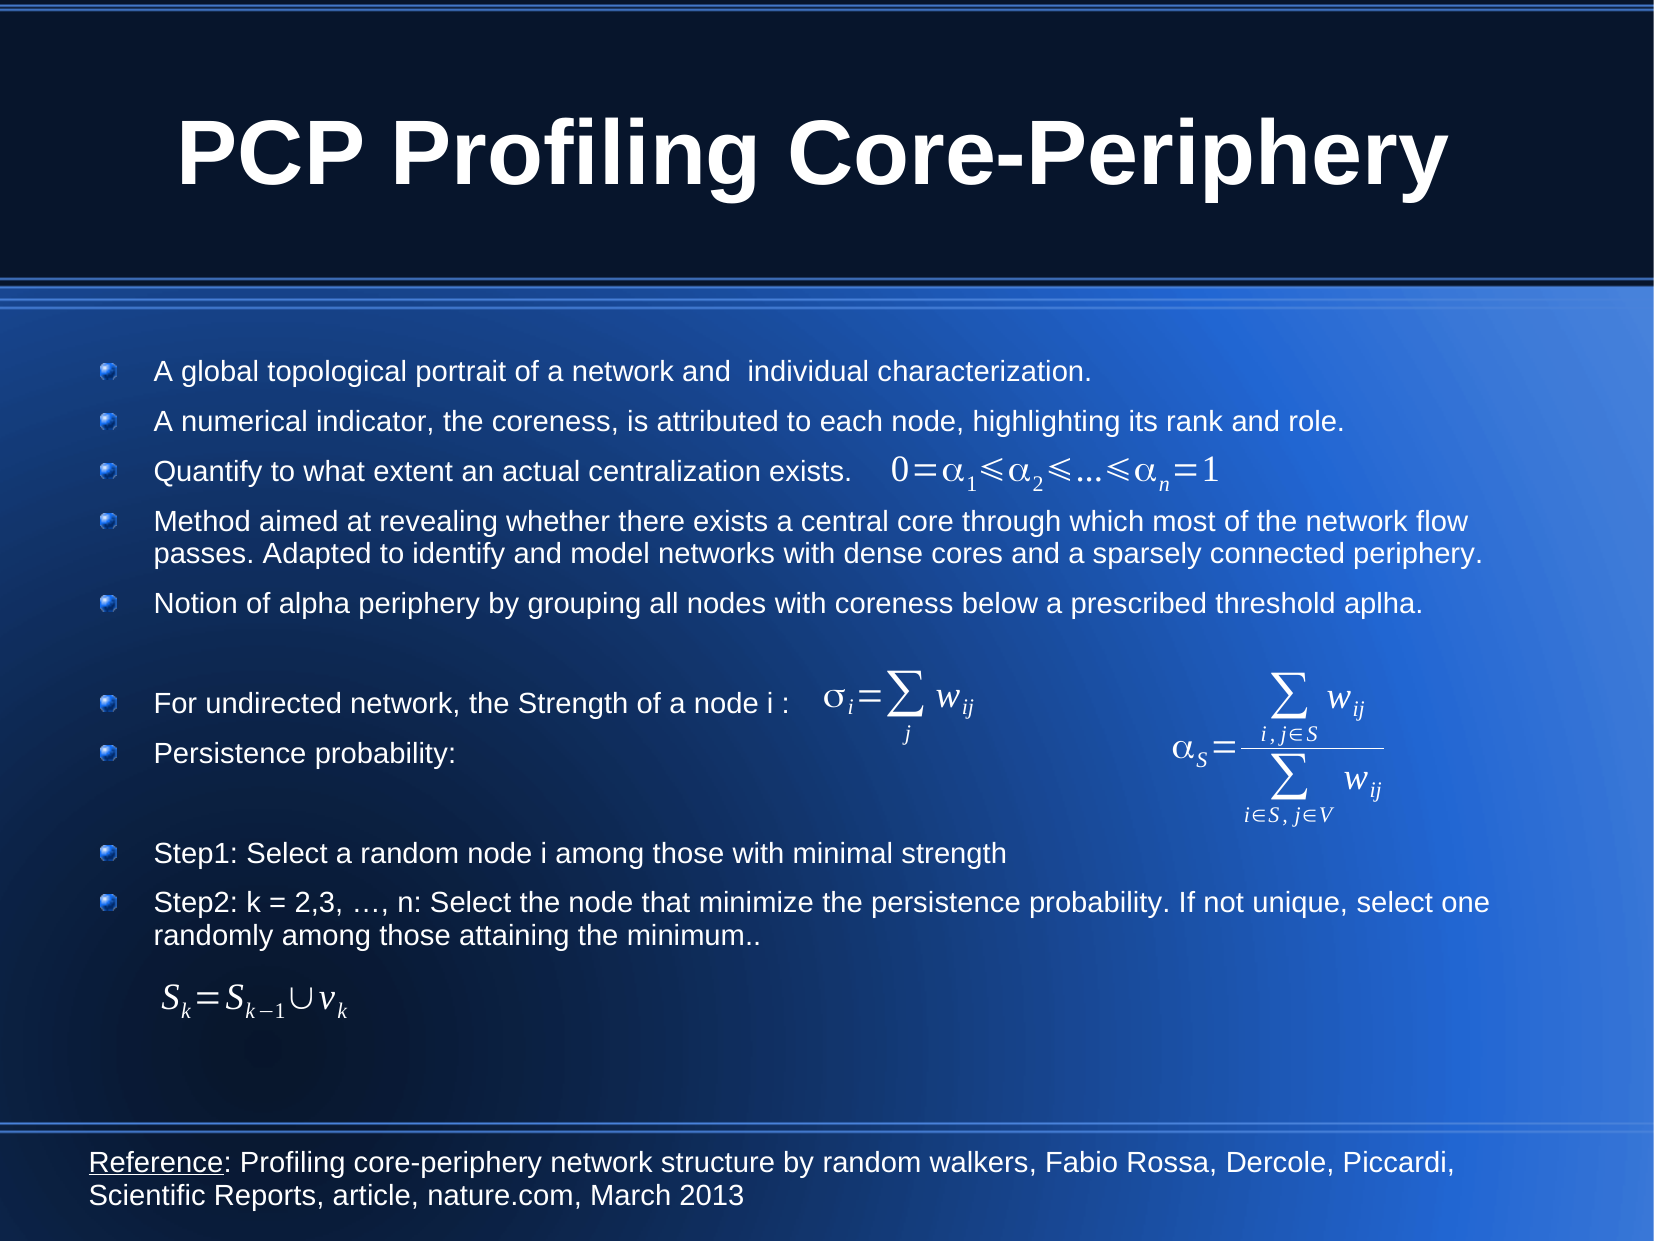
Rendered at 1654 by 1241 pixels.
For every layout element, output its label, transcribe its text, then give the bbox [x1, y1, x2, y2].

chart [884, 448, 1229, 497]
picture [0, 0, 1654, 1241]
chart [816, 668, 981, 745]
chart [1165, 669, 1393, 827]
list A global topological portrait of a network and individual characterization. A numerical indicator, the coreness, is attributed to each node, highlighting its rank and role. Quantify to what extent an actual centralization exists. Method aimed at revealing whether there exists a central core through which most of the network flow passes. Adapted to identify and model networks with dense cores and a sparsely connected periphery. Notion of alpha periphery by grouping all nodes with coreness below a prescribed threshold aplha. For undirected network, the Strength of a node i : Persistence probability: Step1: Select a random node i among those with minimal strength Step2: k = 2,3, …, n: Select the node that minimize the persistence probability. If not unique, select one randomly among those attaining the minimum.. [82, 355, 1571, 1111]
chart [153, 976, 355, 1024]
list Reference: Profiling core-periphery network structure by random walkers, Fabio Rossa, Dercole, Piccardi, Scientific Reports, article, nature.com, March 2013 [17, 1145, 1506, 1240]
title PCP Profiling Core-Periphery [82, 49, 1571, 257]
